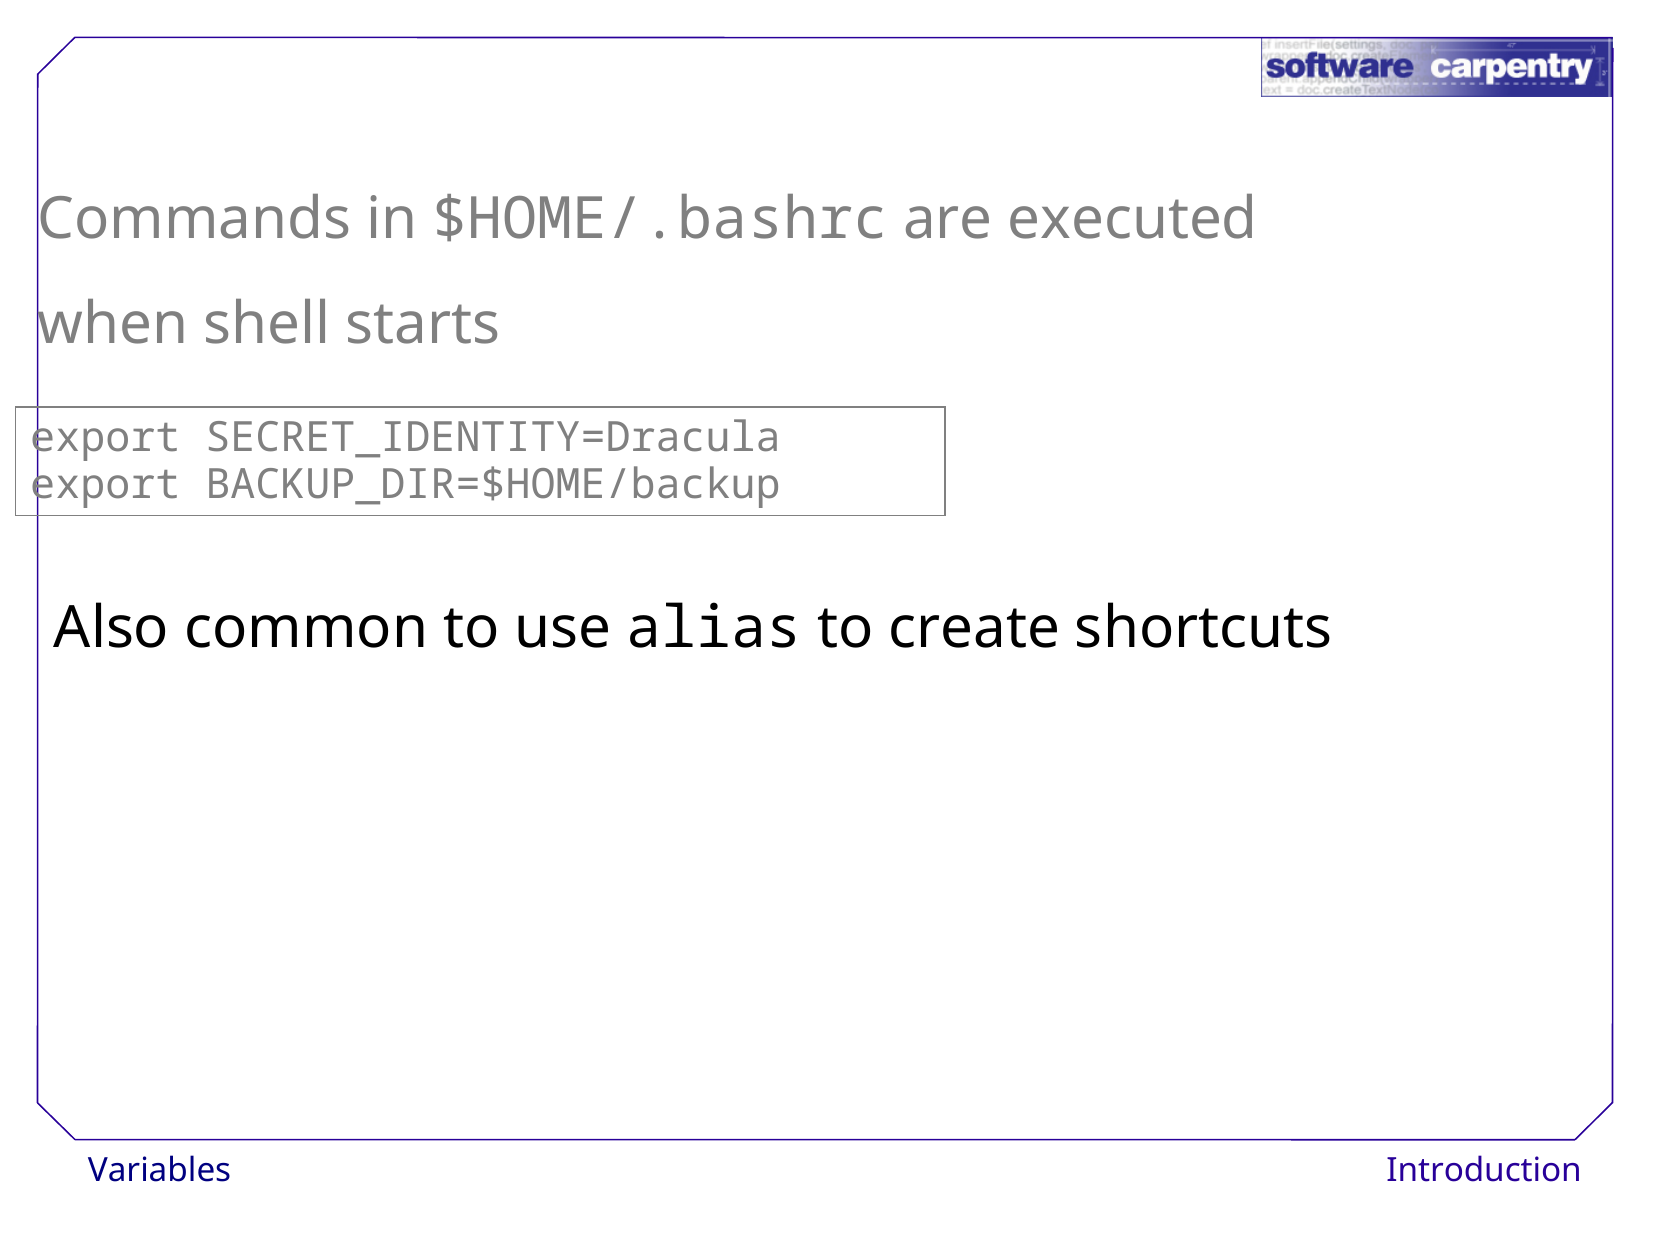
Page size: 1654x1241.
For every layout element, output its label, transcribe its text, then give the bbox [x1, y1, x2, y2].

text_box Commands in $HOME/.bashrc are executed when shell starts [23, 137, 1423, 364]
picture [1261, 39, 1613, 97]
text_box Also common to use alias to create shortcuts [39, 546, 1498, 668]
text_box export SECRET_IDENTITY=Dracula export BACKUP_DIR=$HOME/backup [15, 406, 946, 516]
